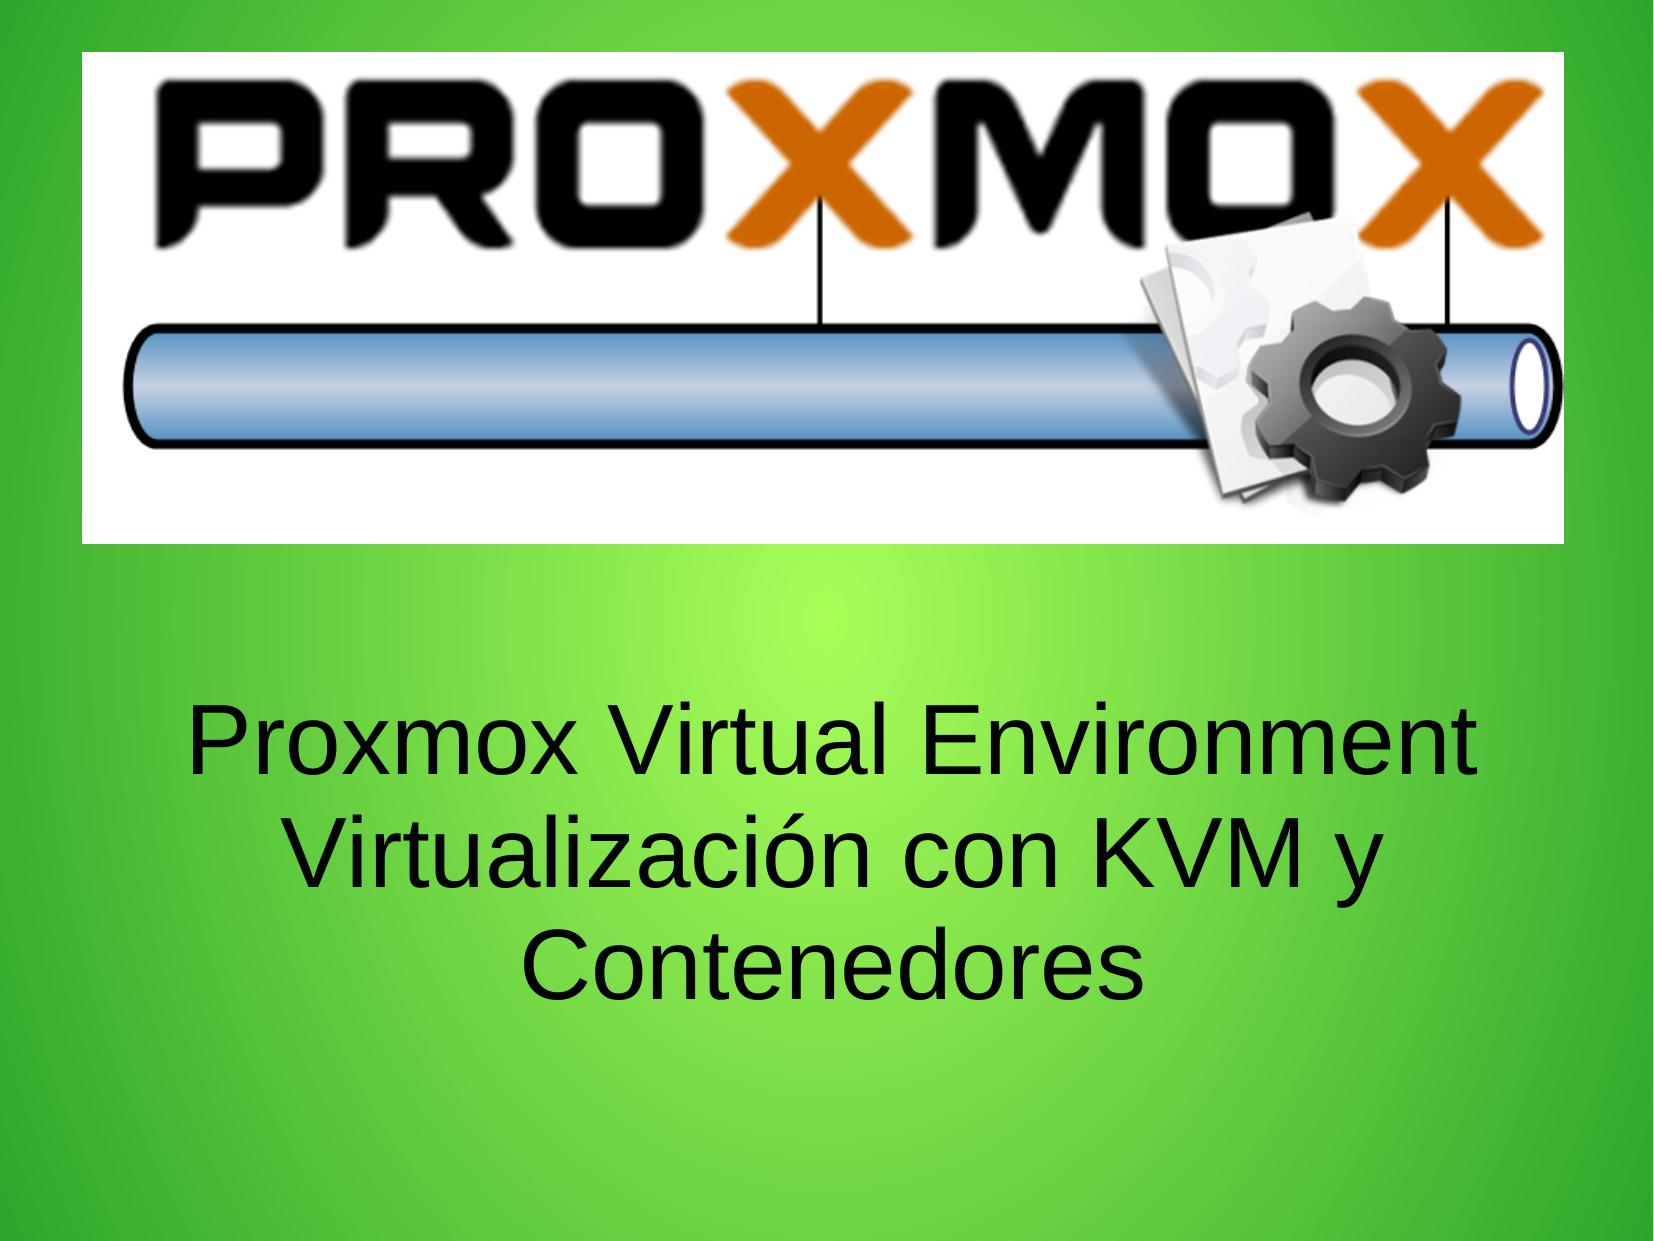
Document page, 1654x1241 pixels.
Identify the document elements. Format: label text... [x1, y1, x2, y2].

text_box Proxmox Virtual Environment Virtualización con KVM y Contenedores [118, 544, 1548, 1170]
picture [0, 0, 1654, 1241]
